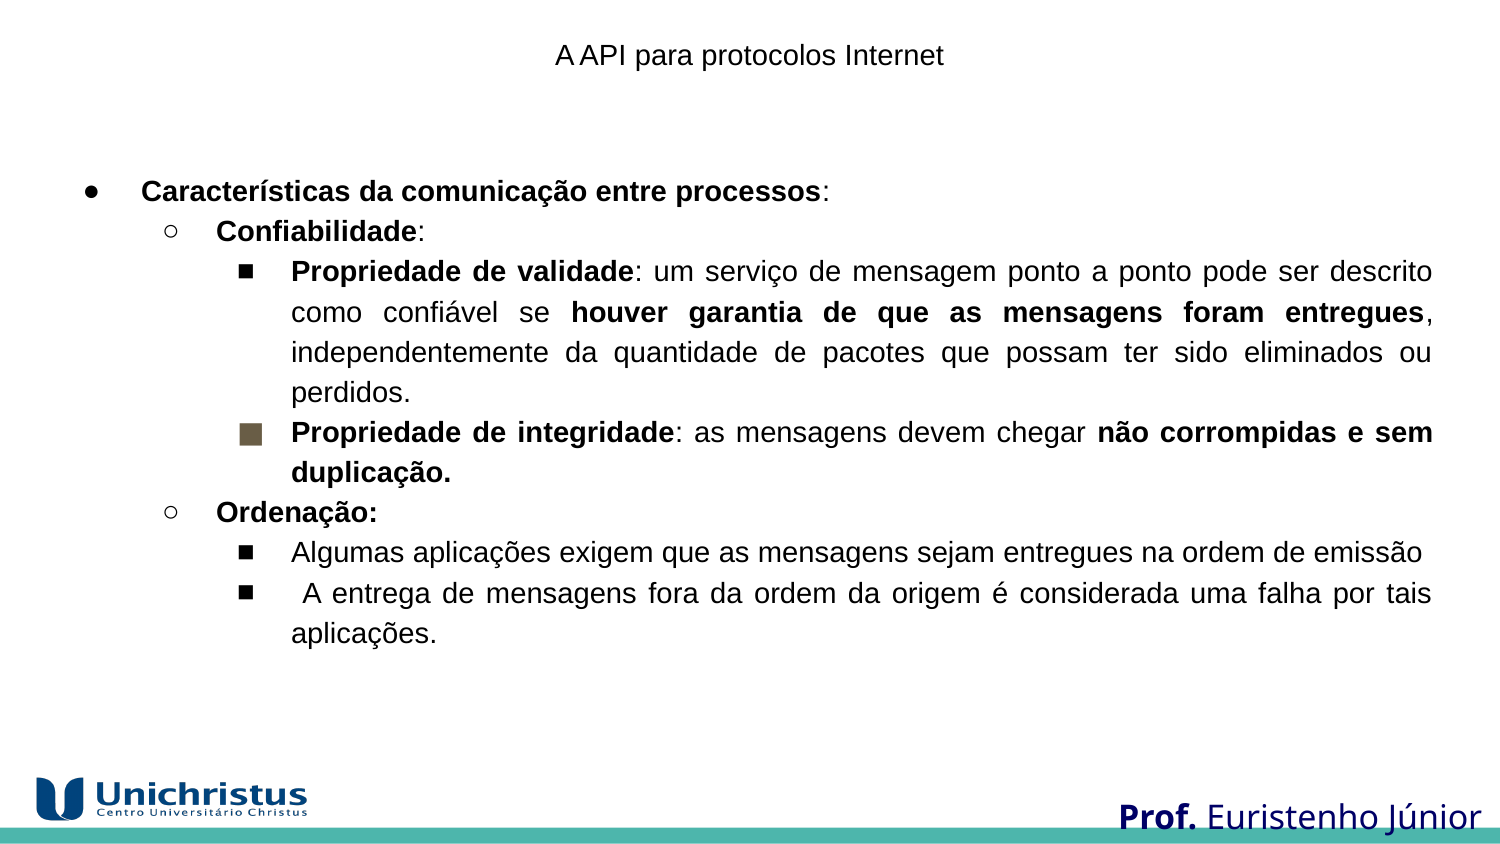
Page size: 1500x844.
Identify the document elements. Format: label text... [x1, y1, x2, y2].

list Características da comunicação entre processos: Confiabilidade: Propriedade de validade: um serviço de mensagem ponto a ponto pode ser descrito como confiável se houver garantia de que as mensagens foram entregues, independentemente da quantidade de pacotes que possam ter sido eliminados ou perdidos. Propriedade de integridade: as mensagens devem chegar não corrompidas e sem duplicação. Ordenação: Algumas aplicações exigem que as mensagens sejam entregues na ordem de emissão A entrega de mensagens fora da ordem da origem é considerada uma falha por tais aplicações. [51, 152, 1449, 750]
title A API para protocolos Internet [51, 20, 1449, 137]
picture [32, 775, 311, 822]
